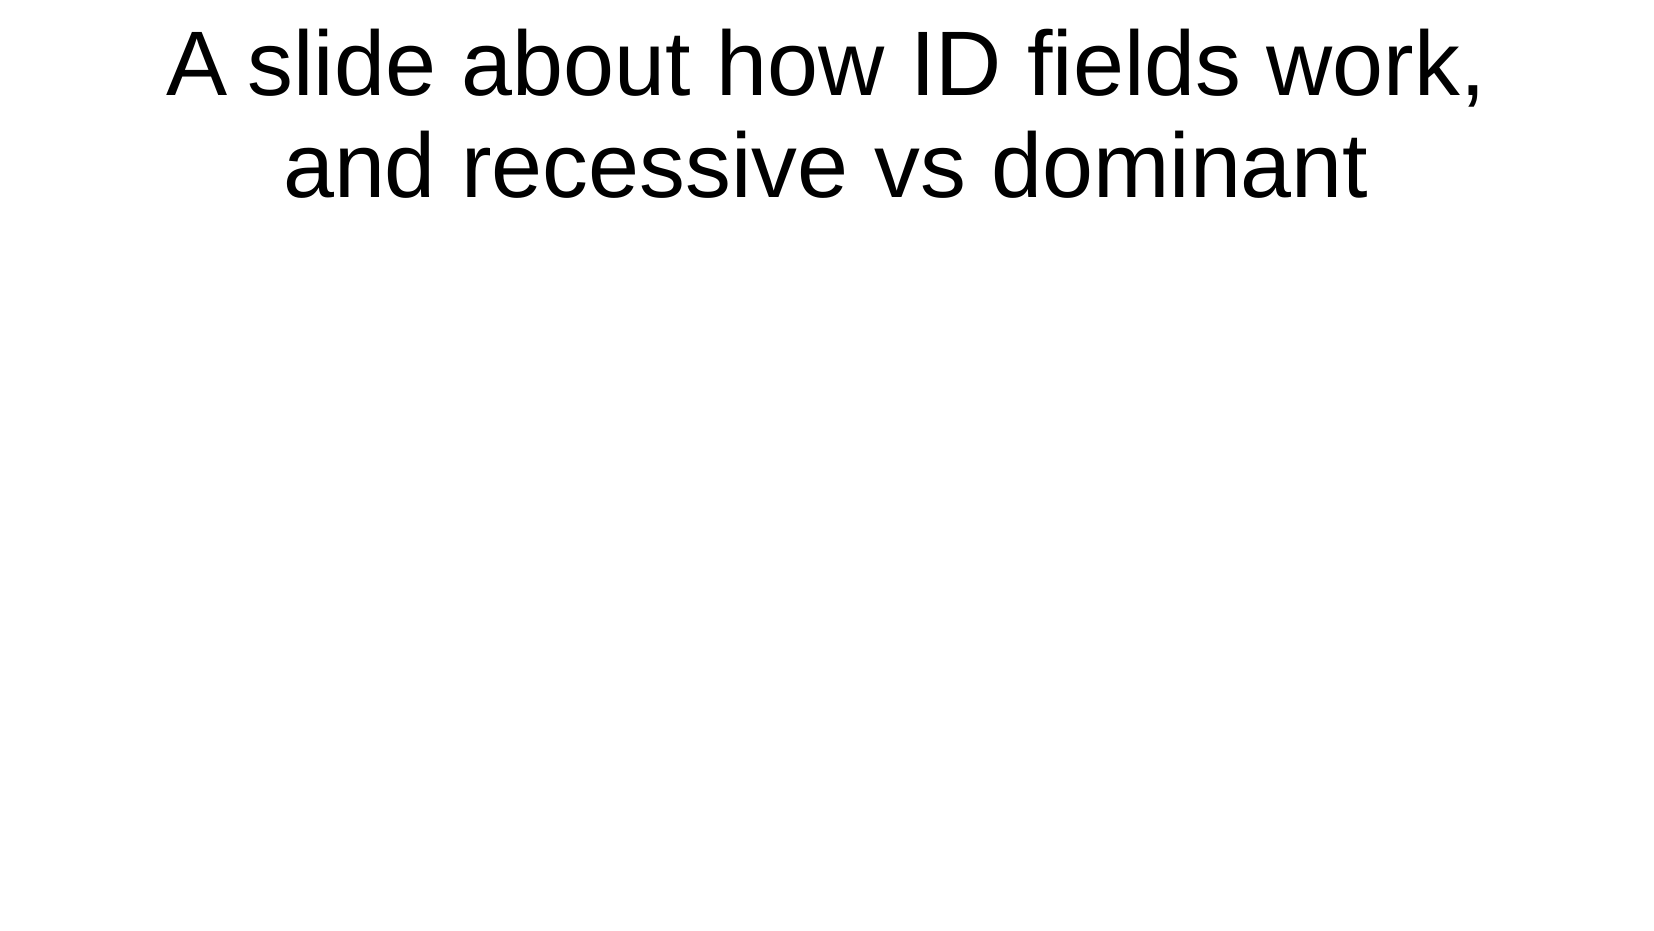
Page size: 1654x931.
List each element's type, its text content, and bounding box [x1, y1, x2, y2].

title A slide about how ID fields work, and recessive vs dominant [82, 12, 1571, 218]
